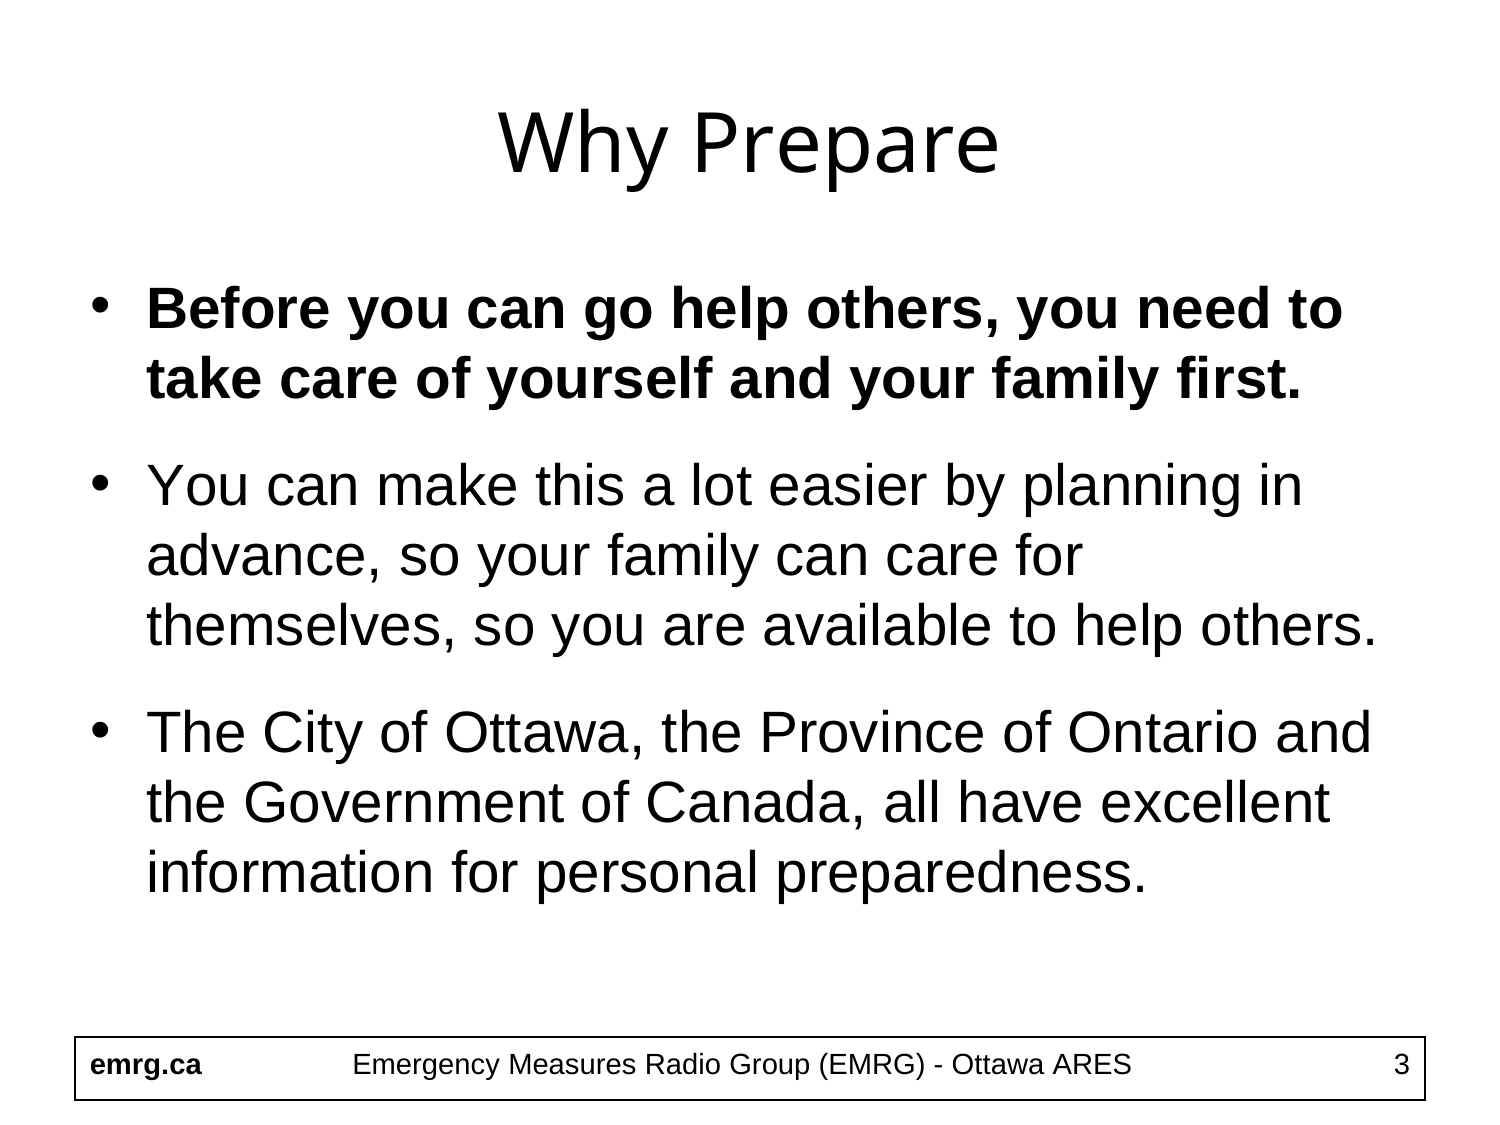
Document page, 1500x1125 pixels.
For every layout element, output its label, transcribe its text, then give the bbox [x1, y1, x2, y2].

list Before you can go help others, you need to take care of yourself and your family first. You can make this a lot easier by planning in advance, so your family can care for themselves, so you are available to help others. The City of Ottawa, the Province of Ontario and the Government of Canada, all have excellent information for personal preparedness. [75, 262, 1426, 1005]
title Why Prepare [75, 45, 1426, 233]
text_box Emergency Measures Radio Group (EMRG) - Ottawa ARES [247, 1037, 1238, 1103]
text_box <number> [1246, 1037, 1426, 1103]
